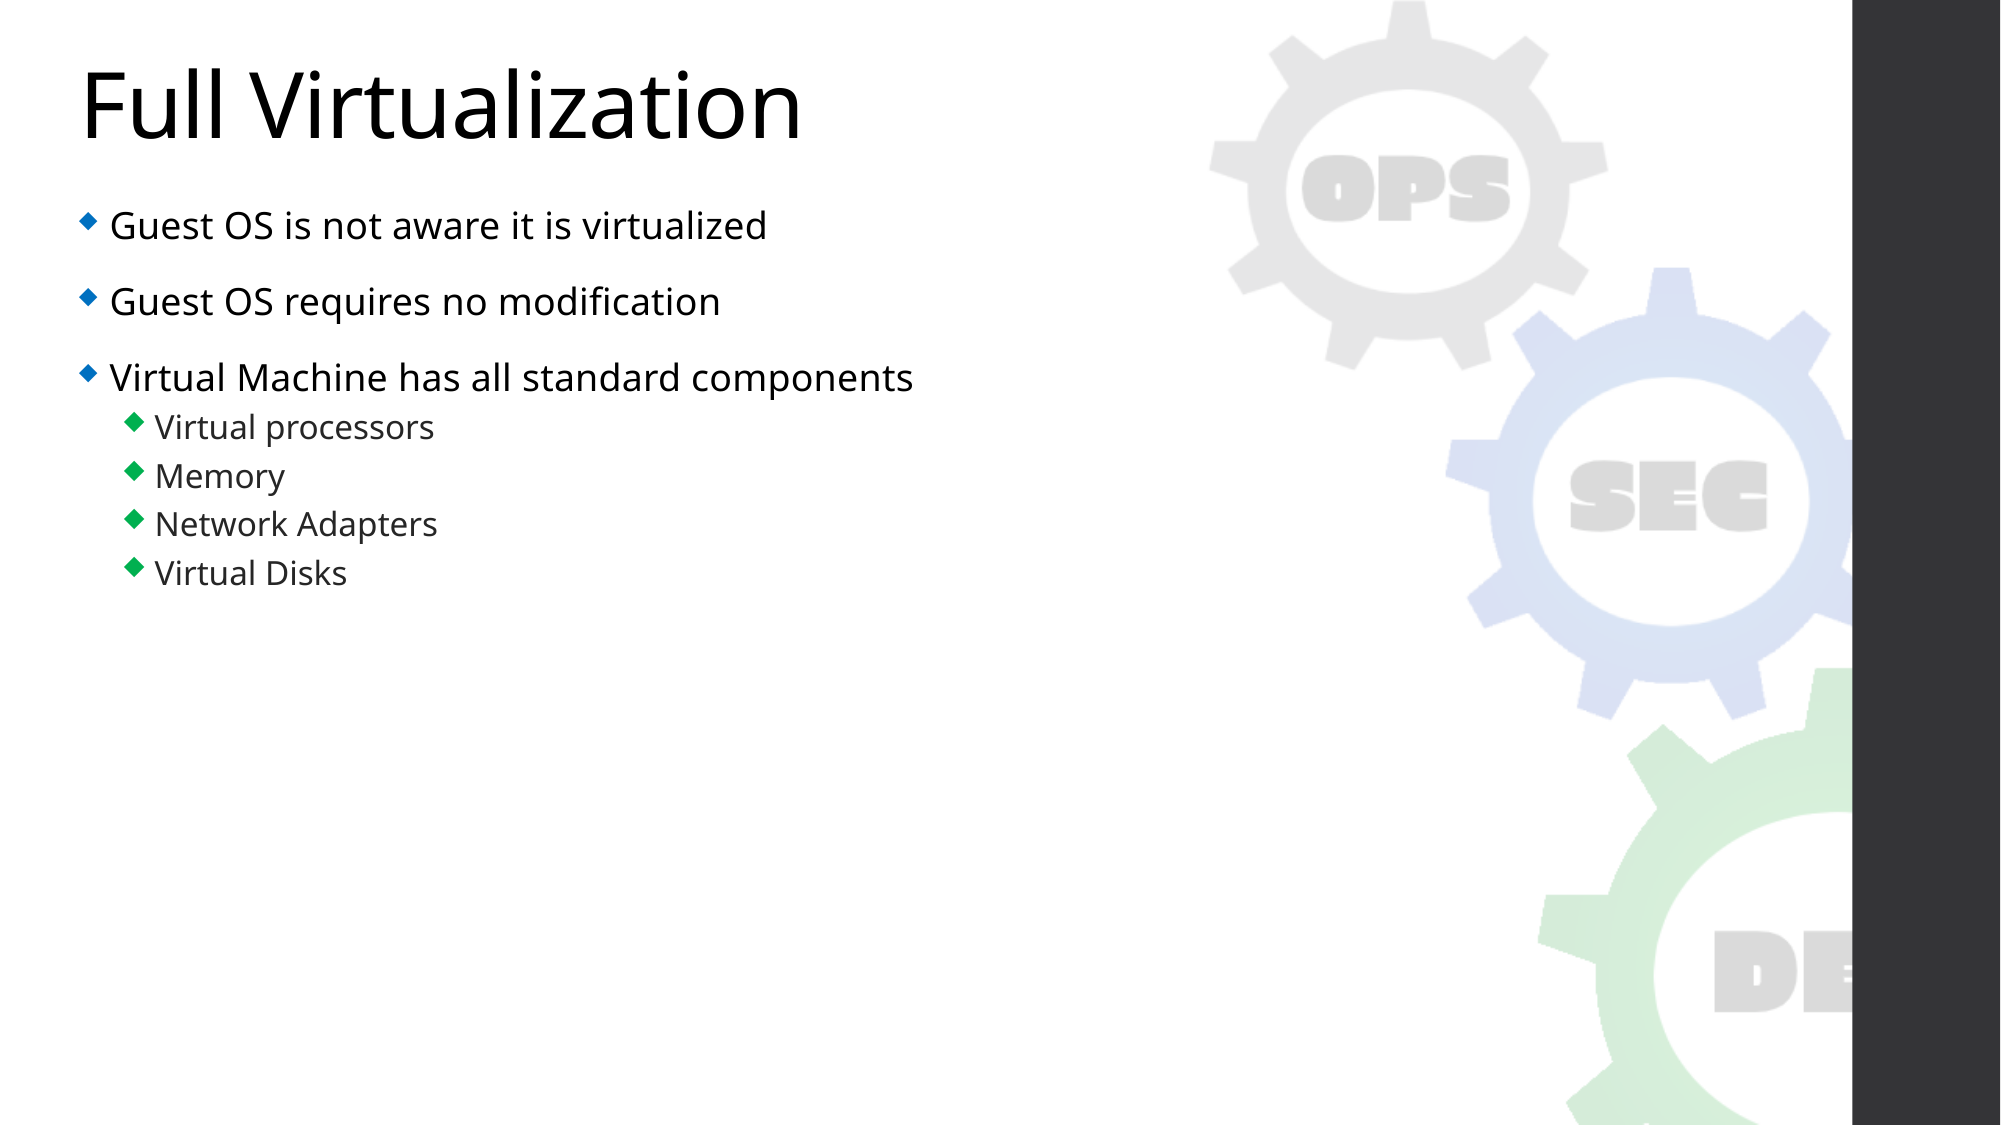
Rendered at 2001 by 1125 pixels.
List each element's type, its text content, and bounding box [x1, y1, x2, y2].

title Full Virtualization [64, 33, 1797, 166]
list Guest OS is not aware it is virtualized Guest OS requires no modification Virtual Machine has all standard components Virtual processors Memory Network Adapters Virtual Disks [64, 198, 1797, 1073]
